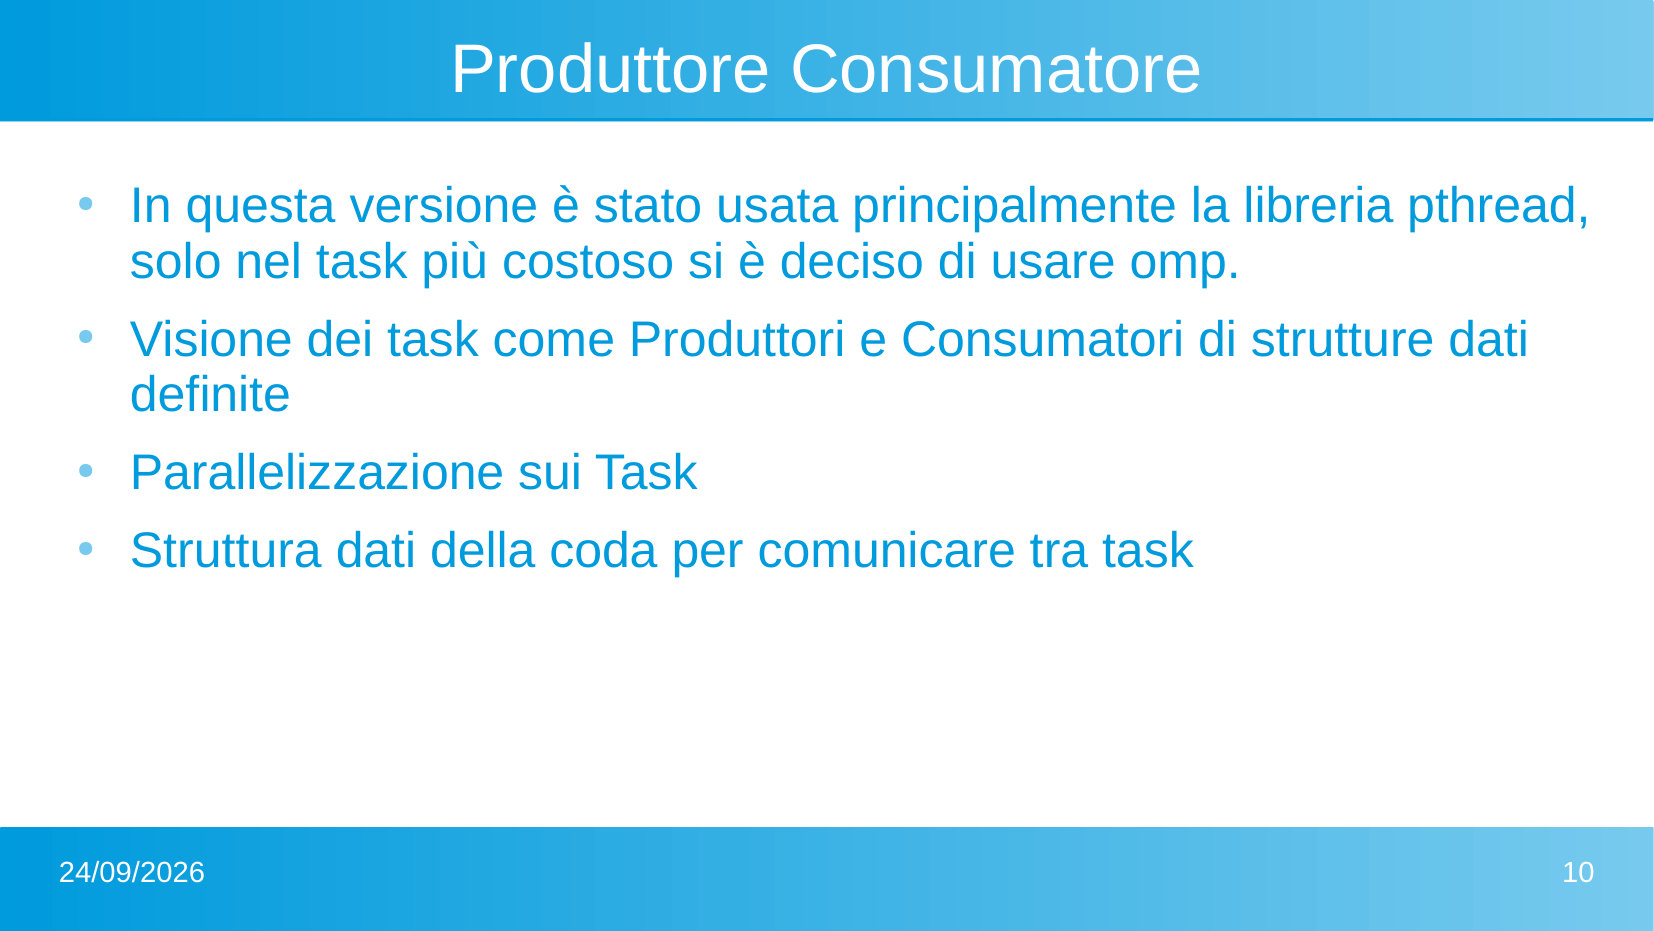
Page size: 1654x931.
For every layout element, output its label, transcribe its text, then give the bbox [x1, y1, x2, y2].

list In questa versione è stato usata principalmente la libreria pthread, solo nel task più costoso si è deciso di usare omp. Visione dei task come Produttori e Consumatori di strutture dati definite Parallelizzazione sui Task Struttura dati della coda per comunicare tra task [59, 177, 1595, 768]
title Produttore Consumatore [59, 29, 1595, 108]
